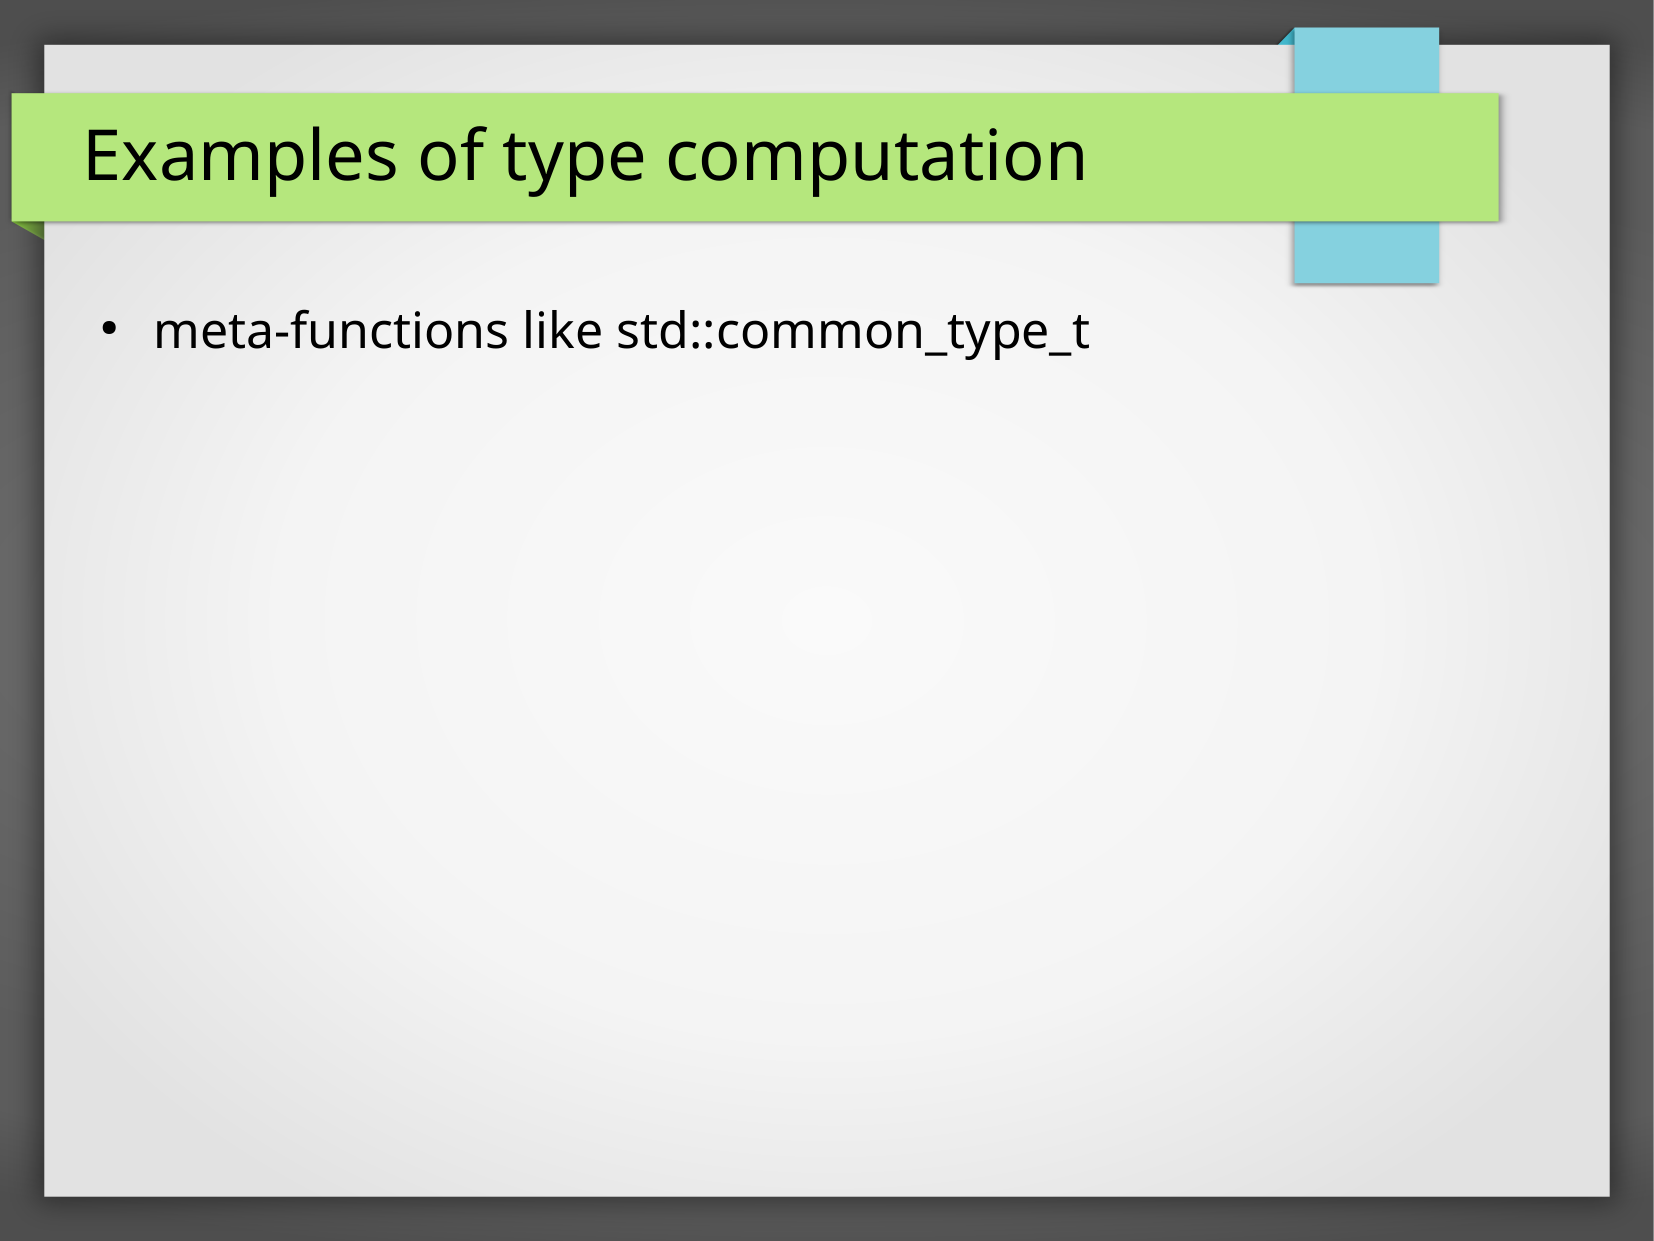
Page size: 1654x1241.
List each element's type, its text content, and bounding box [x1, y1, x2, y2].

title Examples of type computation [82, 94, 1264, 213]
picture [0, 0, 1654, 1241]
list meta-functions like std::common_type_t [82, 295, 1571, 1015]
